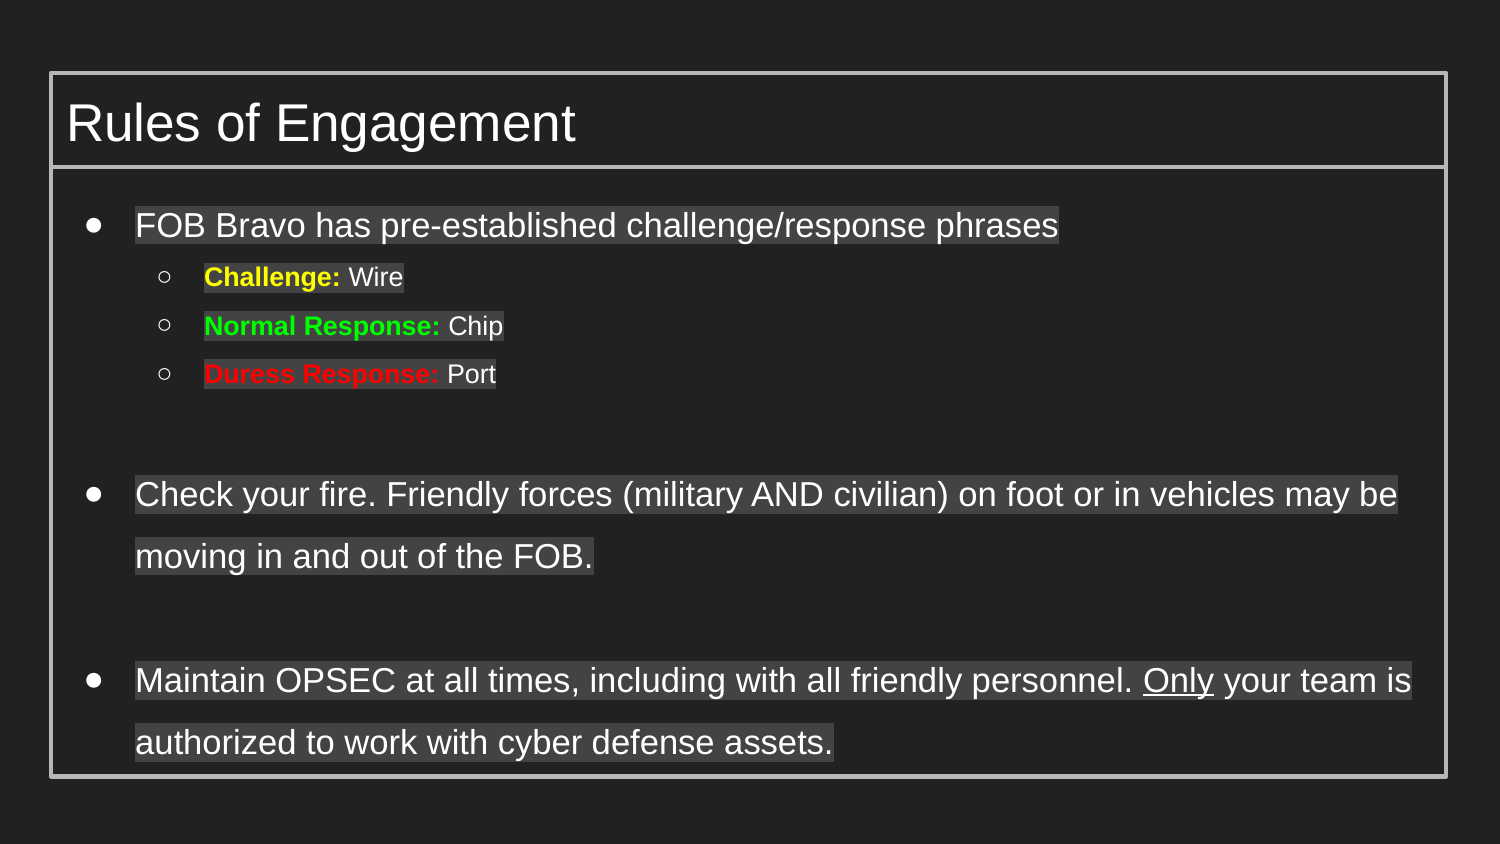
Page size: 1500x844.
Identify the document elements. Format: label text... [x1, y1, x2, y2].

list FOB Bravo has pre-established challenge/response phrases Challenge: Wire Normal Response: Chip Duress Response: Port Check your fire. Friendly forces (military AND civilian) on foot or in vehicles may be moving in and out of the FOB. Maintain OPSEC at all times, including with all friendly personnel. Only your team is authorized to work with cyber defense assets. [51, 166, 1447, 777]
title Rules of Engagement [51, 72, 1447, 165]
